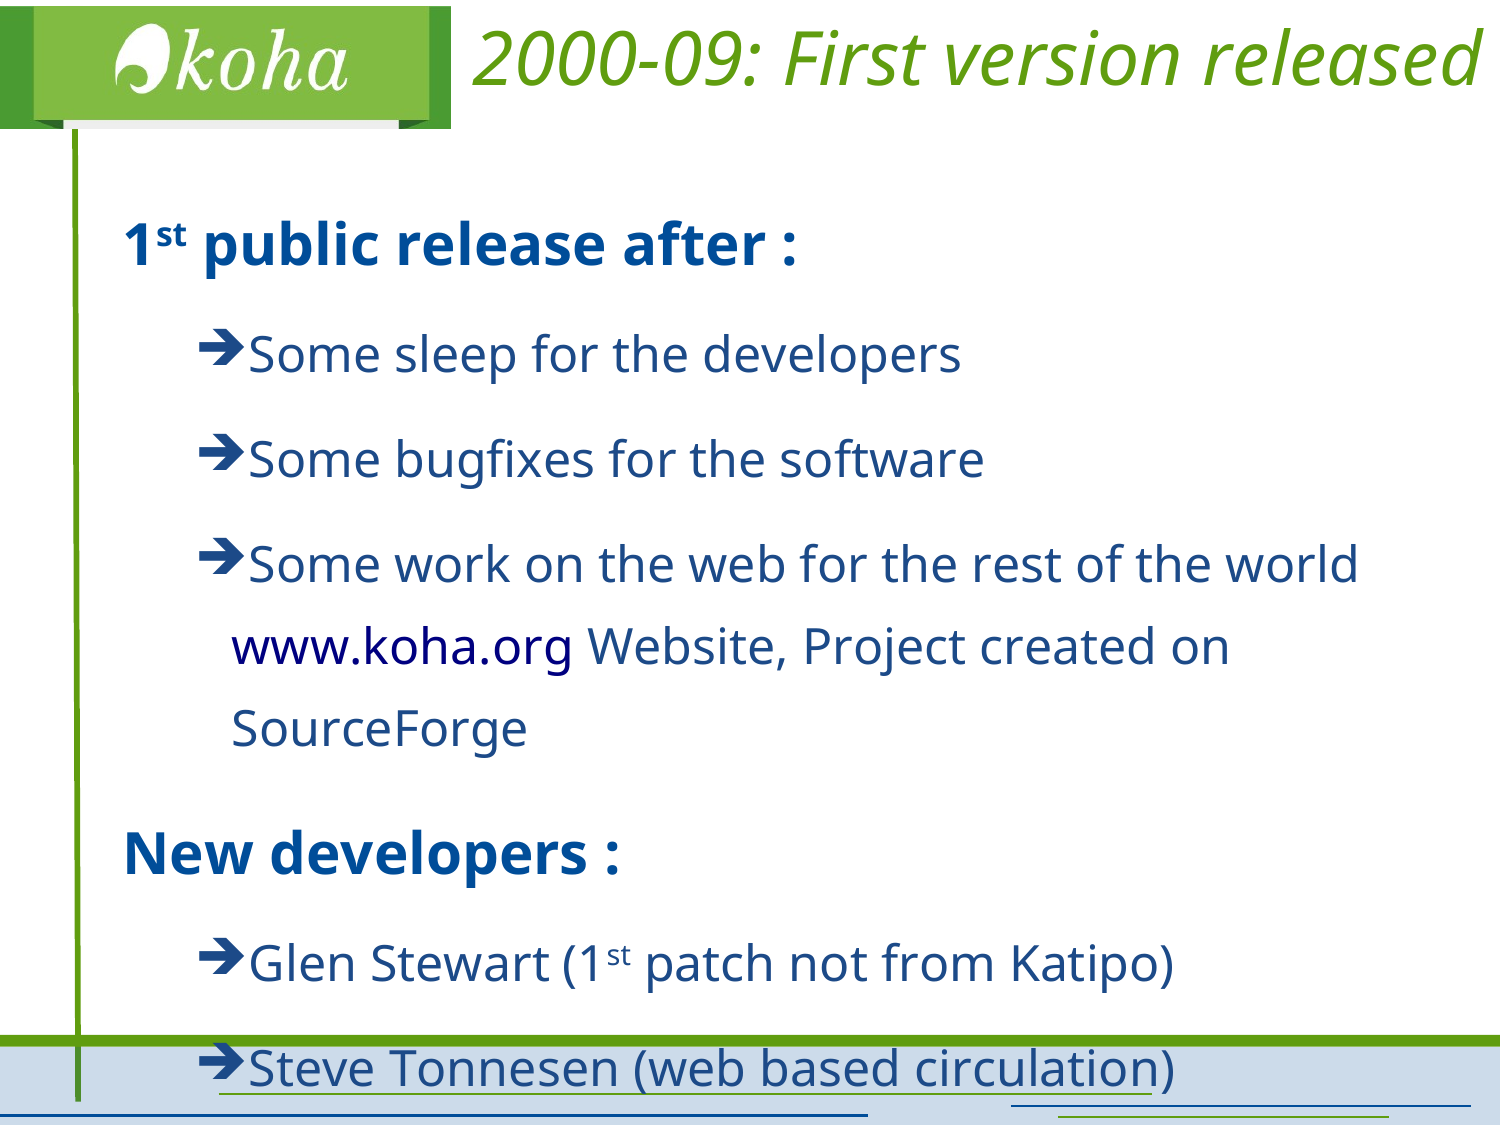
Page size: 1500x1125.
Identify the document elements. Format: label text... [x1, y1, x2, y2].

picture [0, 0, 451, 129]
list 1st public release after : Some sleep for the developers Some bugfixes for the software Some work on the web for the rest of the worldwww.koha.org Website, Project created on SourceForge New developers : Glen Stewart (1st patch not from Katipo) Steve Tonnesen (web based circulation) [118, 187, 1463, 971]
title 2000-09: First version released [450, 0, 1500, 113]
